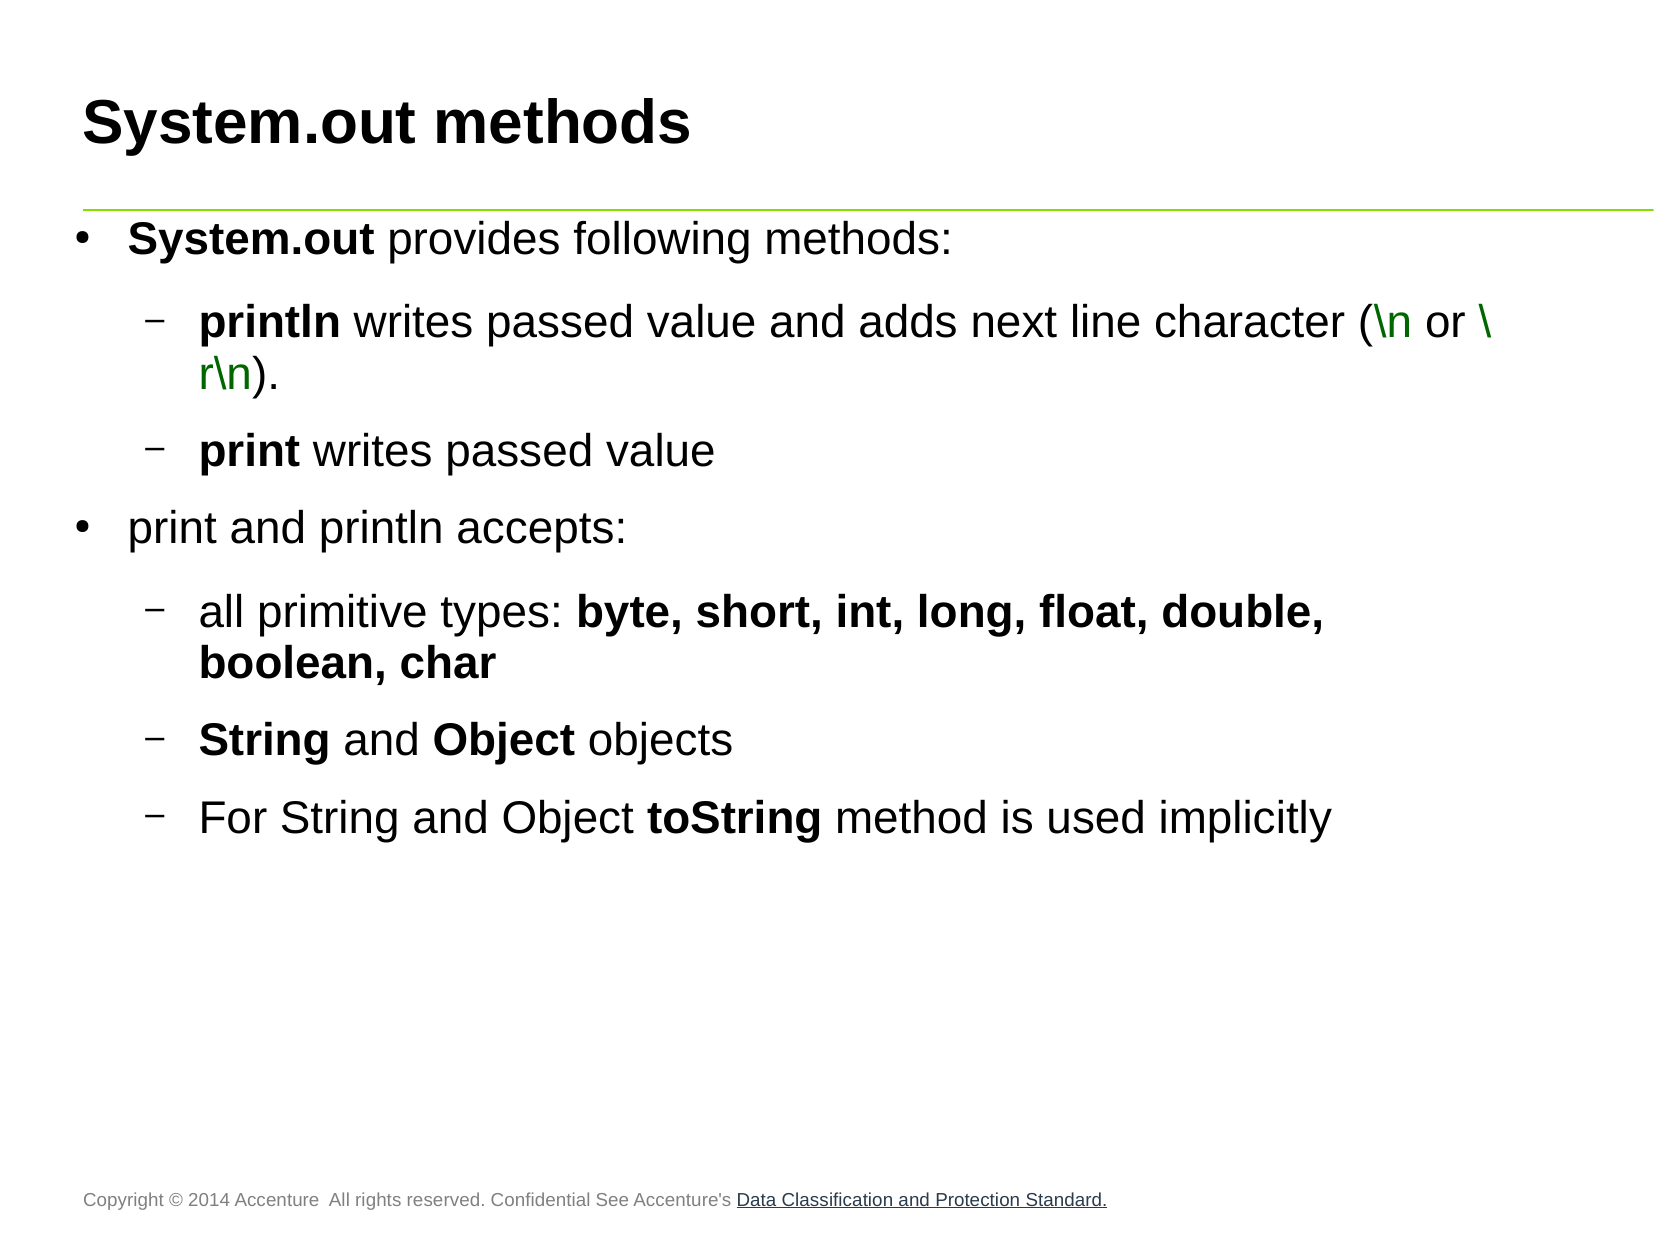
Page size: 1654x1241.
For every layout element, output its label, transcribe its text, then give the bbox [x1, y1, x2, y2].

list System.out provides following methods: println writes passed value and adds next line character (\n or \r\n). print writes passed value print and println accepts: all primitive types: byte, short, int, long, float, double, boolean, char String and Object objects For String and Object toString method is used implicitly [56, 212, 1512, 1173]
title System.out methods [82, 67, 1571, 177]
